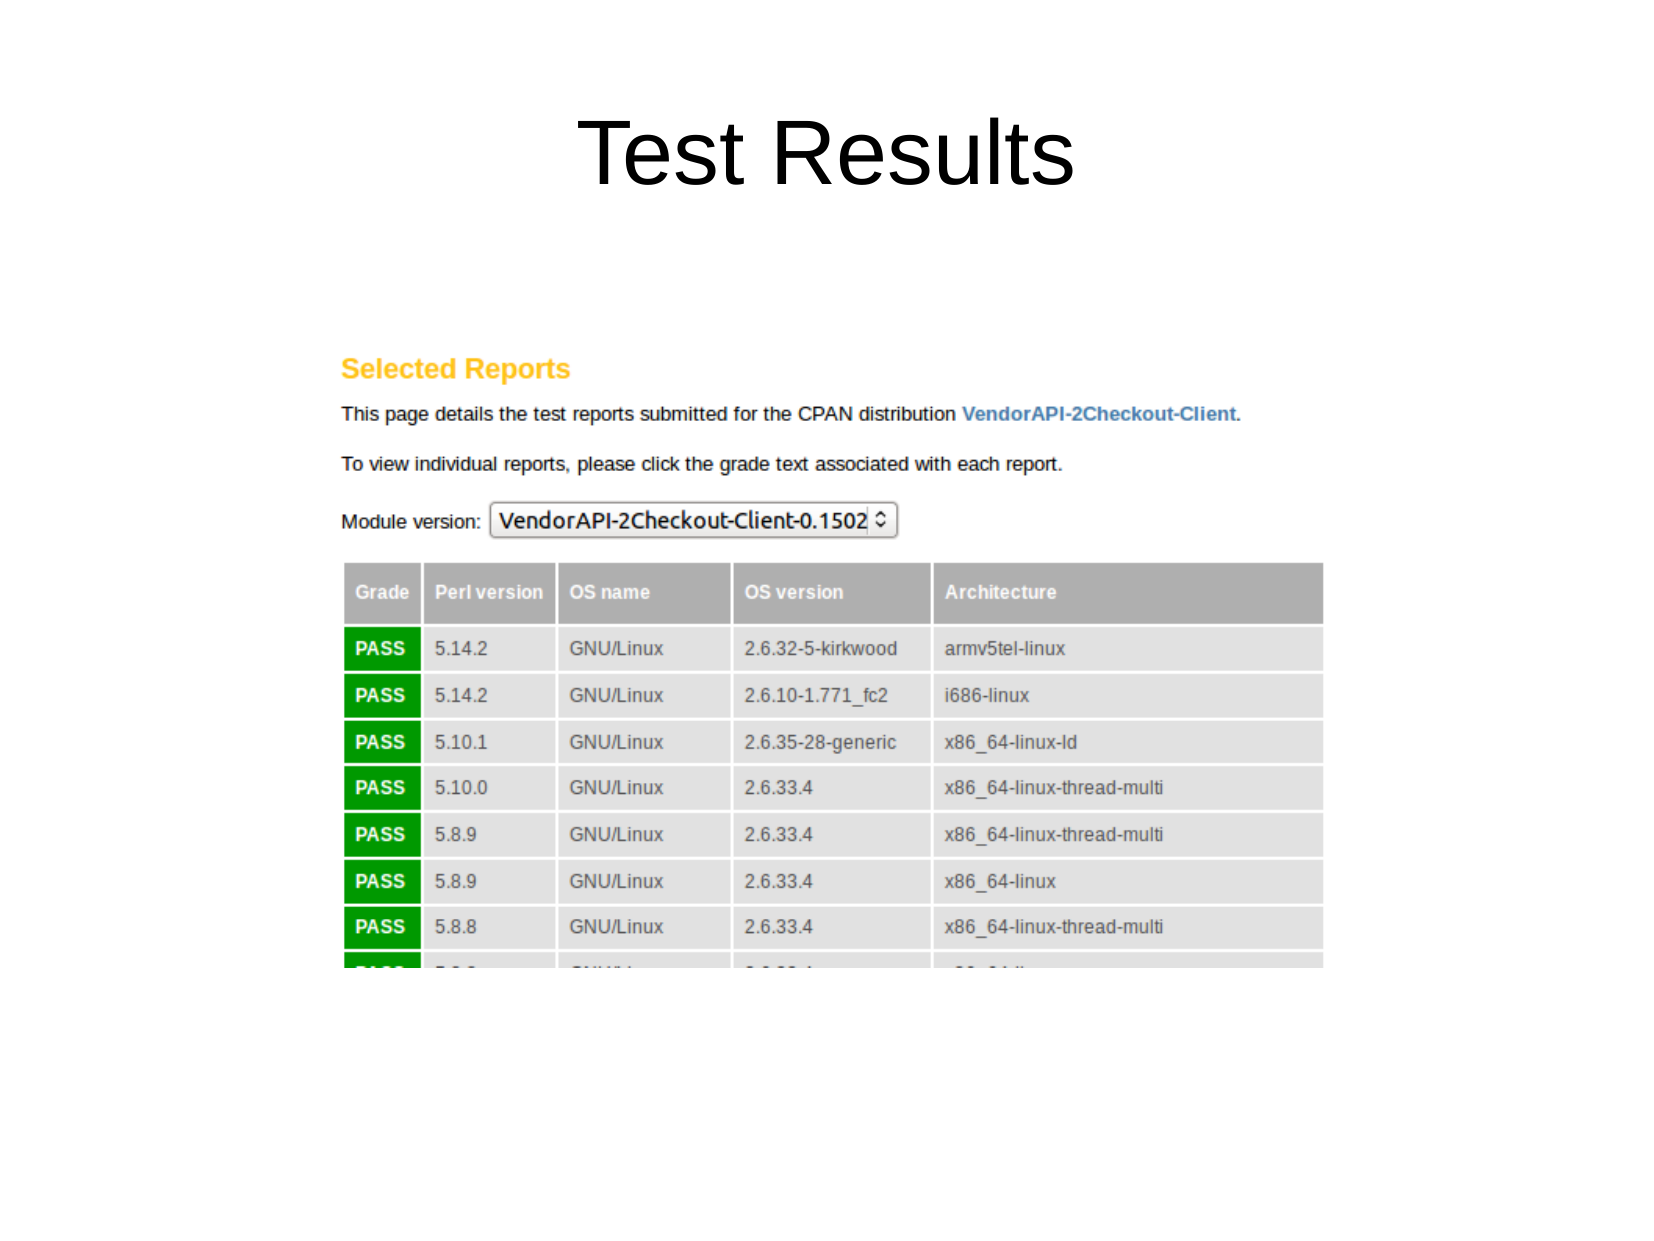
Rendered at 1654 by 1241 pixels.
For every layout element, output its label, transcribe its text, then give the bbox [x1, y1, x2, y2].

picture [307, 335, 1361, 968]
title Test Results [82, 49, 1571, 257]
